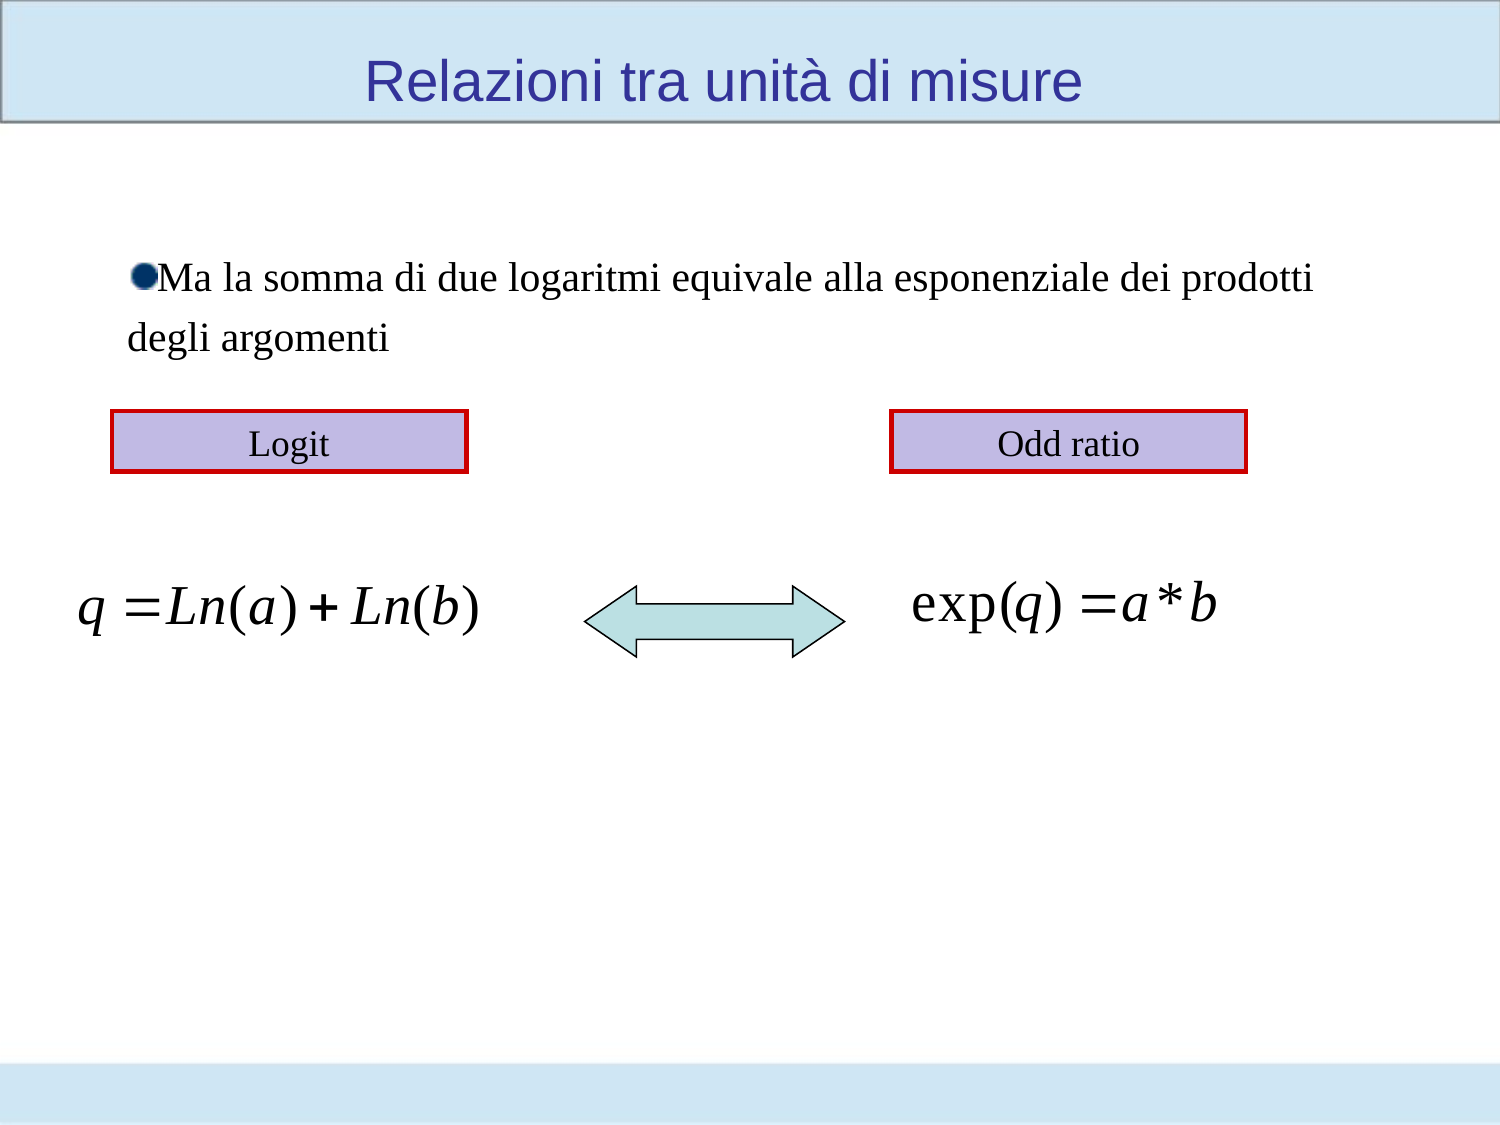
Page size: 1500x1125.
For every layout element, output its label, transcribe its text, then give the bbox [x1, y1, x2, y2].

picture [0, 0, 1500, 1125]
text_box Relazioni tra unità di misure [49, 7, 1400, 149]
text_box [584, 586, 845, 657]
text_box Logit [111, 411, 467, 472]
text_box Odd ratio [891, 411, 1247, 472]
text_box Ma la somma di due logaritmi equivale alla esponenziale dei prodotti degli argomenti [112, 231, 1400, 368]
